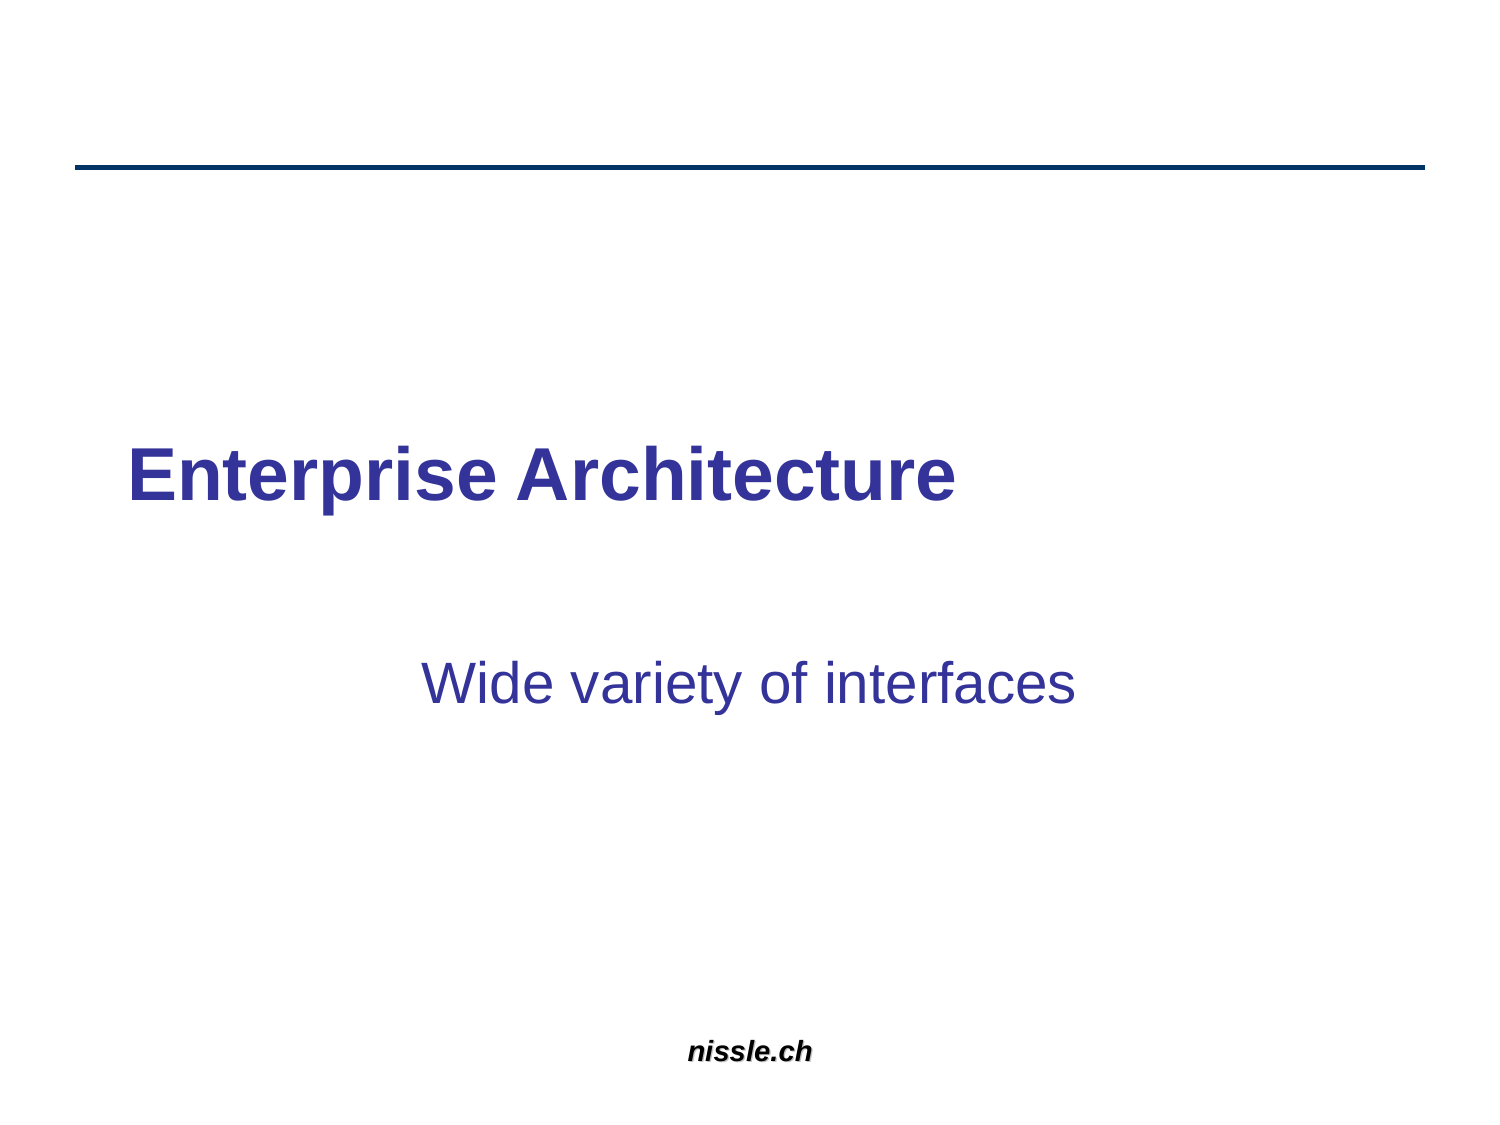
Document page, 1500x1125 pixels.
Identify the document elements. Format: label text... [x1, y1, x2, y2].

title Enterprise Architecture [112, 349, 1388, 591]
subtitle Wide variety of interfaces [225, 637, 1276, 926]
